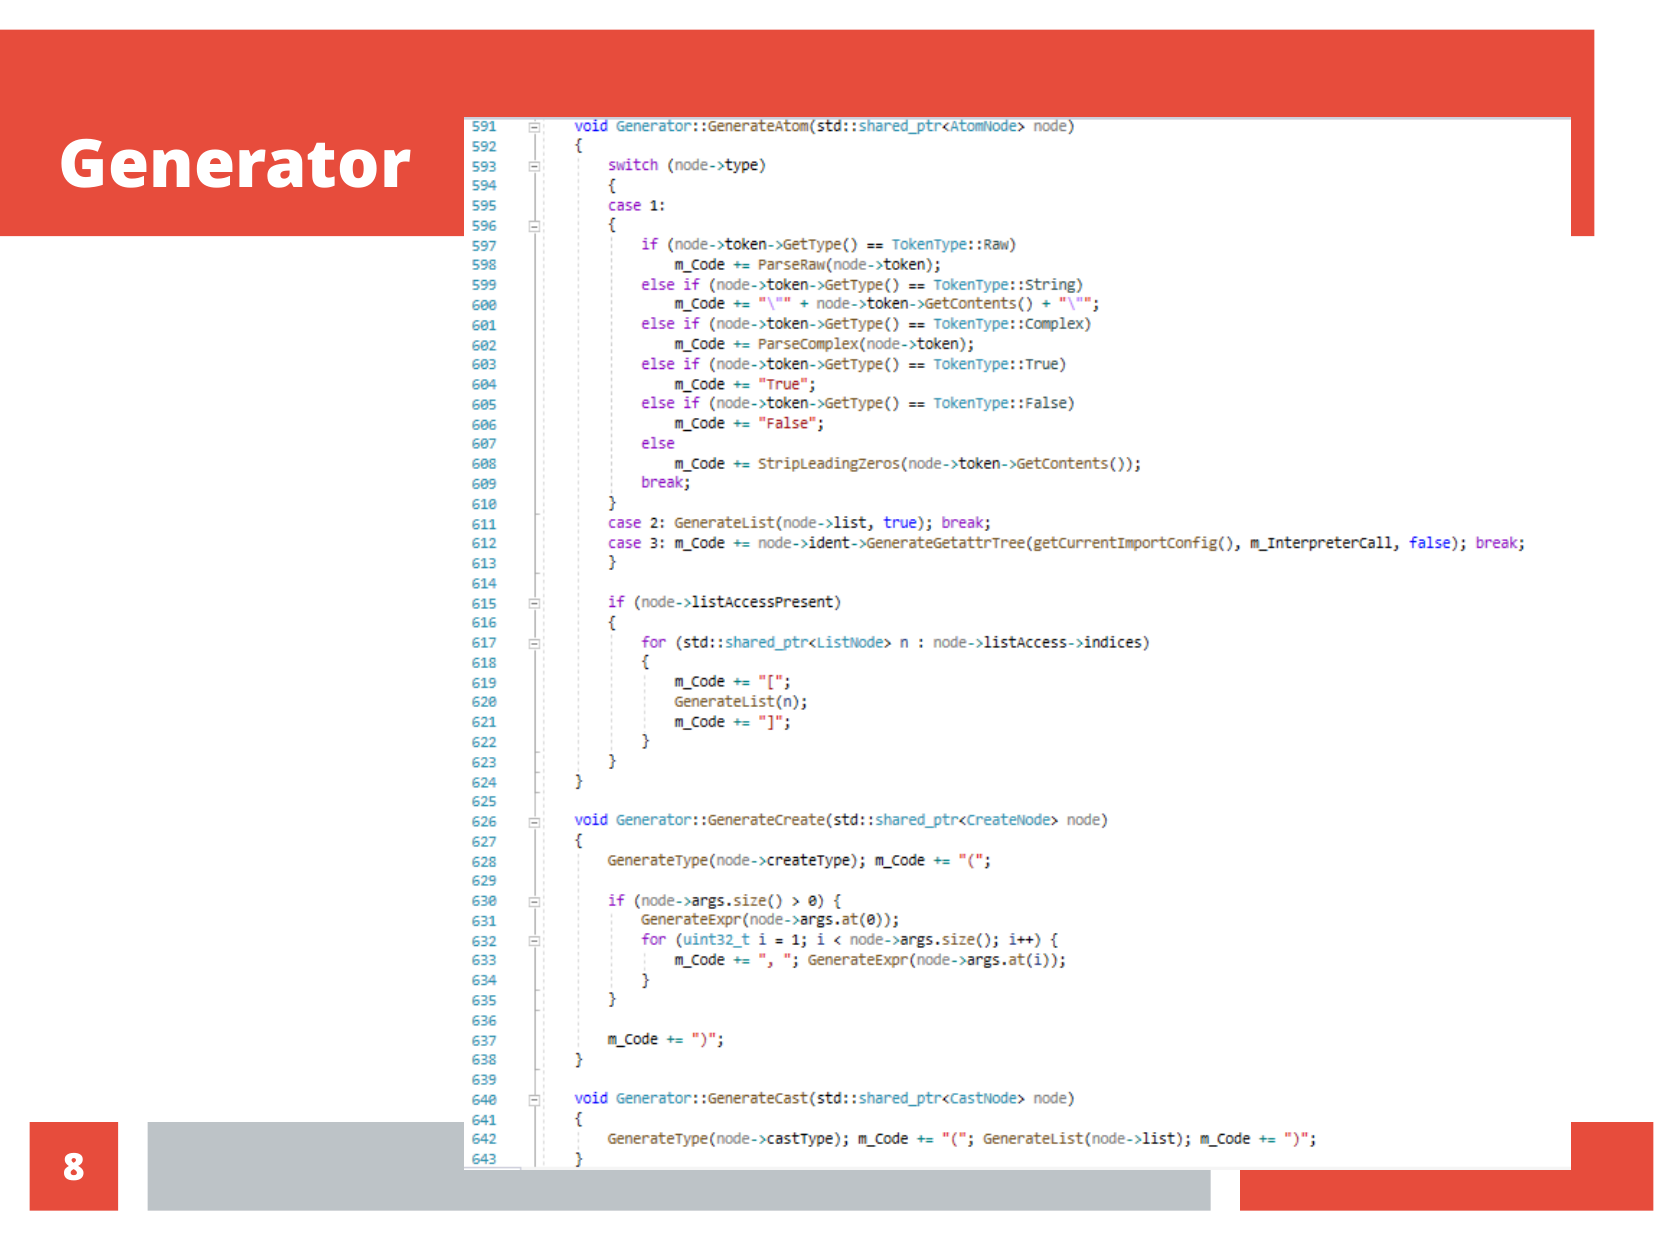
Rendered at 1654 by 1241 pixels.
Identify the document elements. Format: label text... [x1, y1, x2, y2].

title Generator [59, 59, 1595, 207]
picture [464, 117, 1571, 1170]
